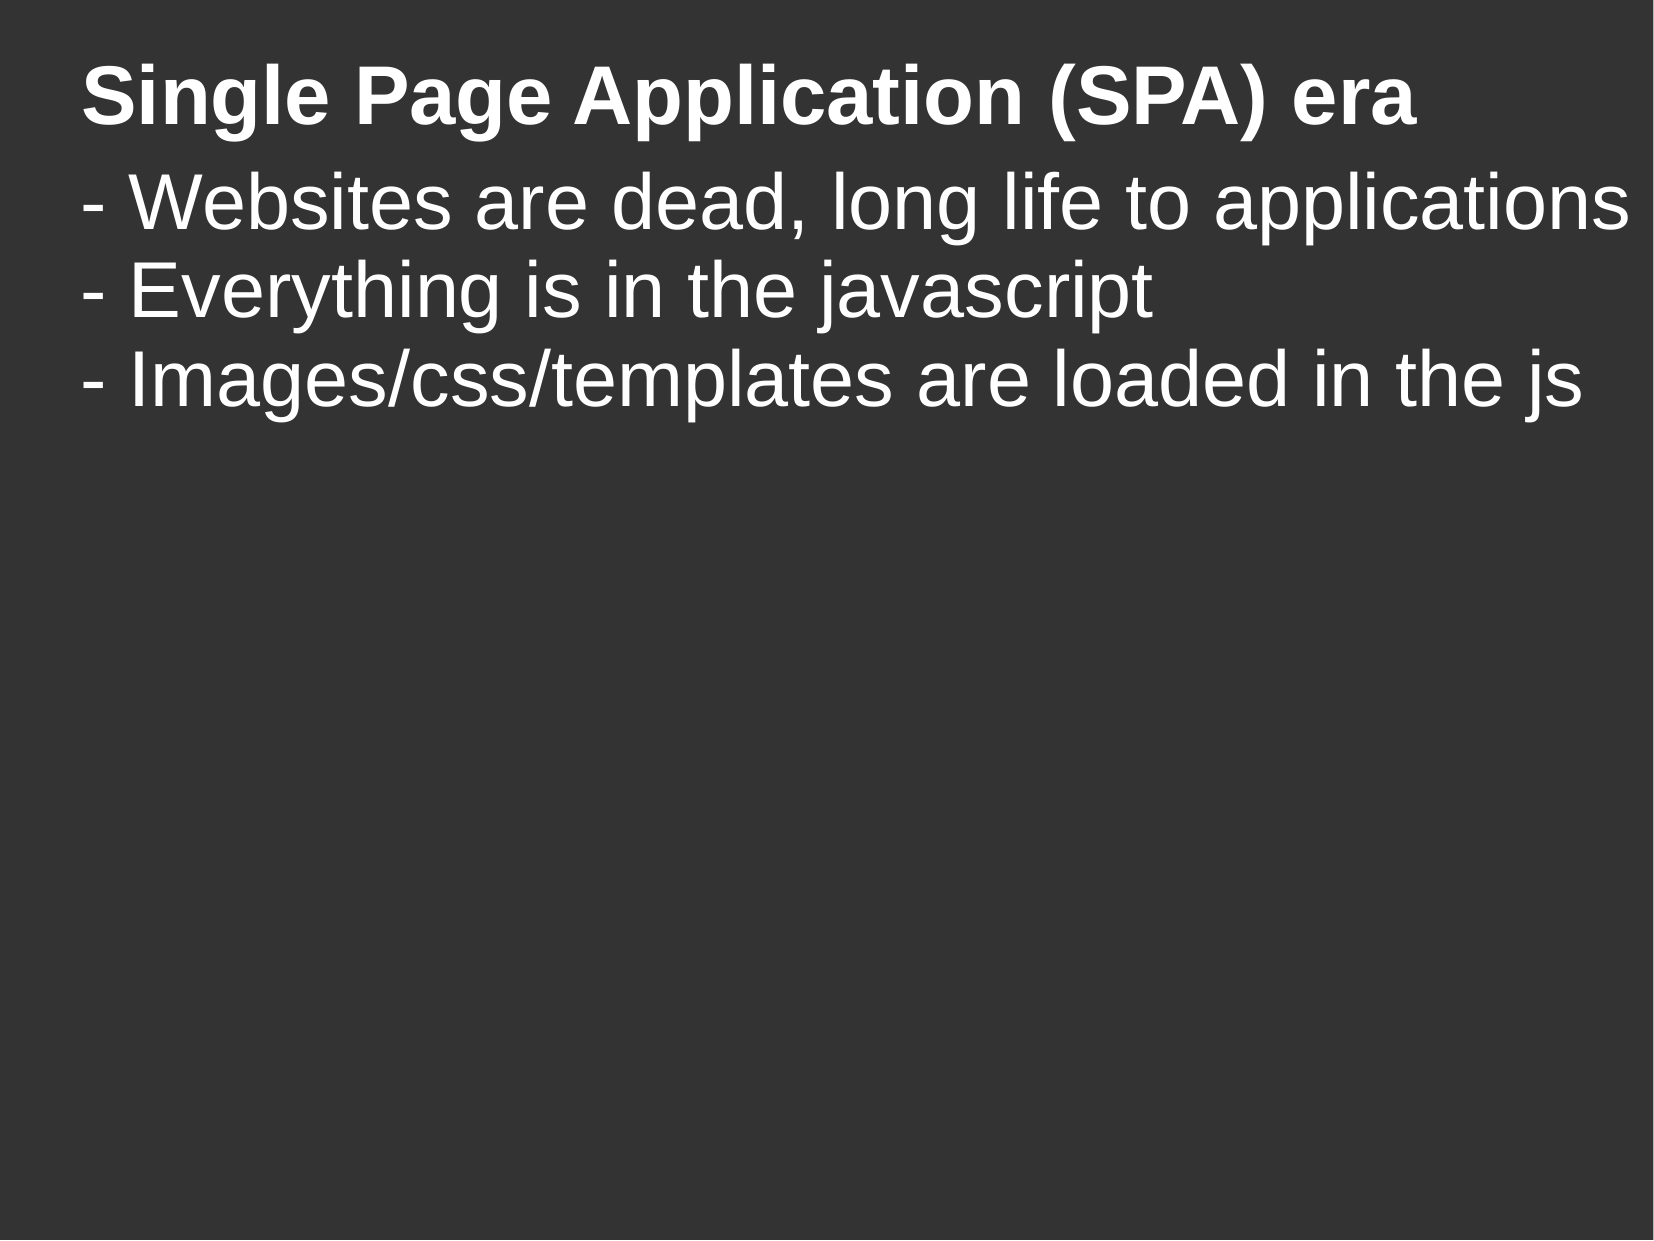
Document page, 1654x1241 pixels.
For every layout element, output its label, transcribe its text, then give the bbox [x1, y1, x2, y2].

title Single Page Application (SPA) era [81, 49, 1570, 257]
title - Websites are dead, long life to applications - Everything is in the javascript - Images/css/templates are loaded in the js [80, 157, 1654, 773]
